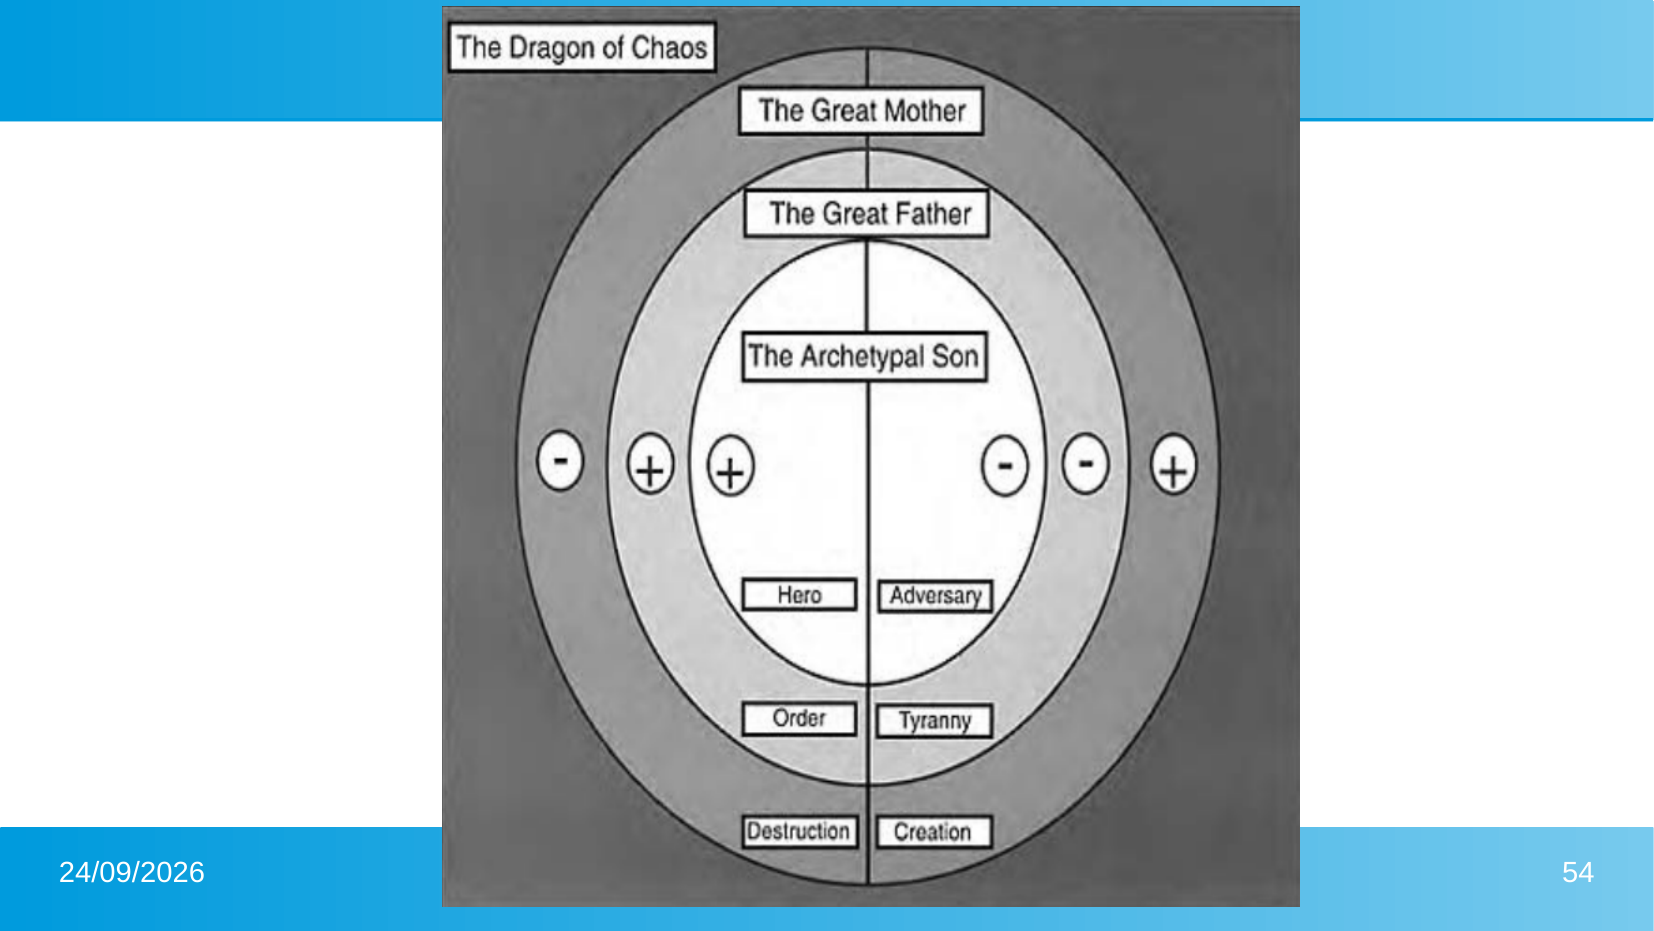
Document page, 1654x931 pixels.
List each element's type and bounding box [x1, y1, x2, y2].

picture [442, 6, 1300, 907]
